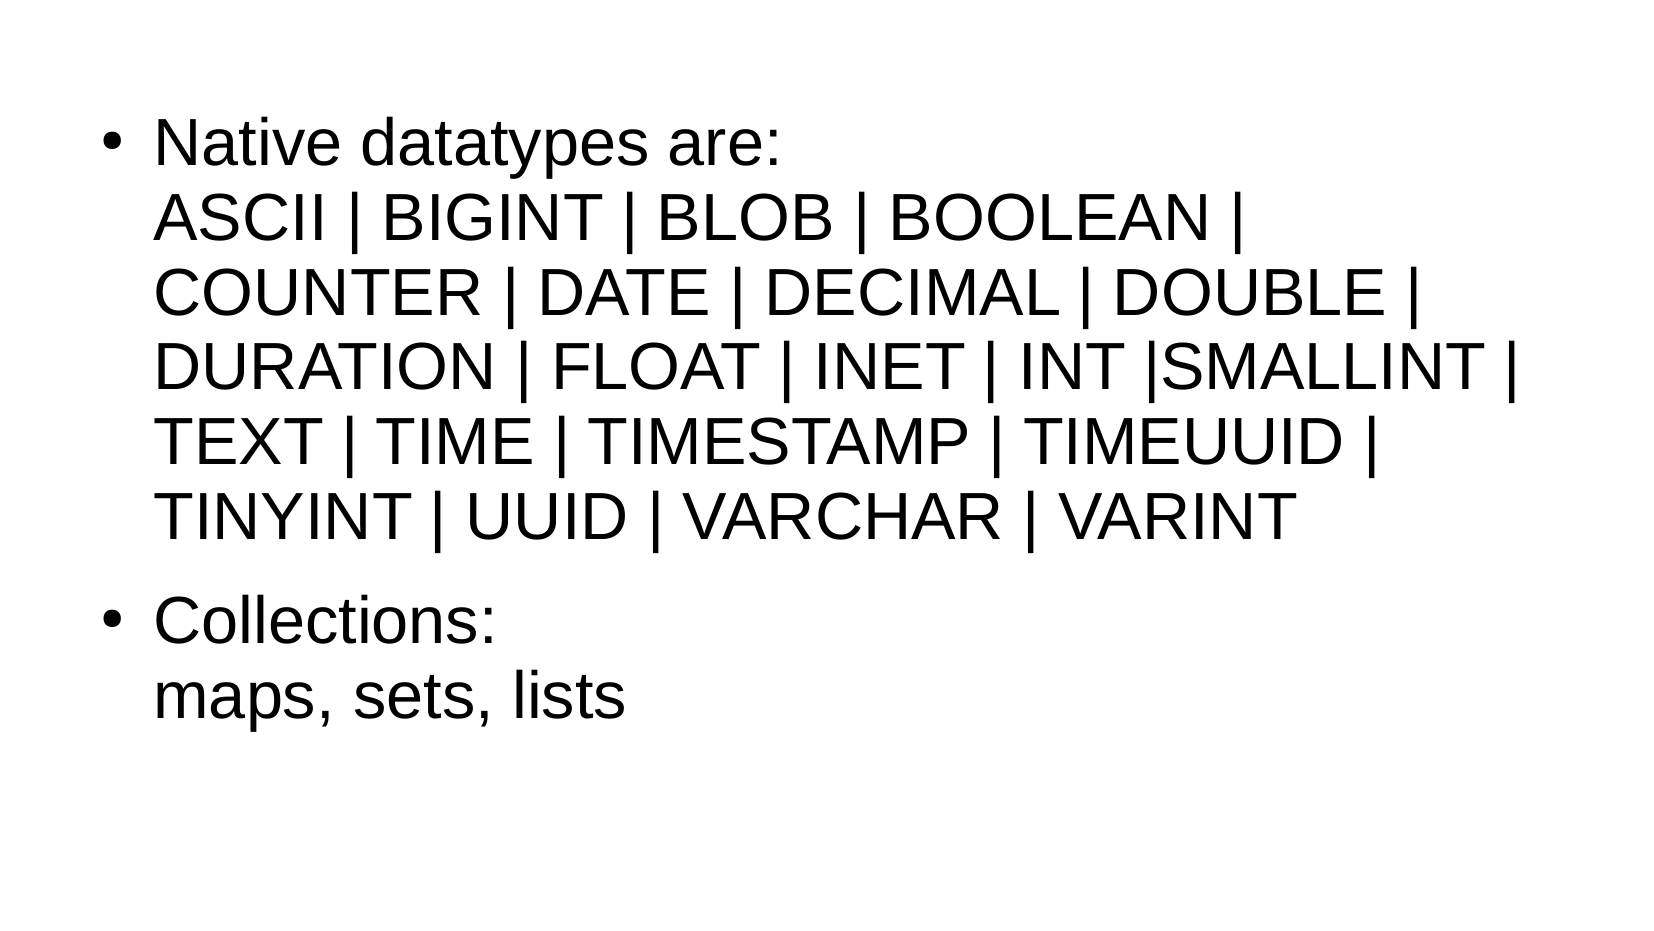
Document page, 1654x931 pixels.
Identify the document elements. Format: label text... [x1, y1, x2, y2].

list Native datatypes are: ASCII | BIGINT | BLOB | BOOLEAN | COUNTER | DATE | DECIMAL | DOUBLE | DURATION | FLOAT | INET | INT |SMALLINT | TEXT | TIME | TIMESTAMP | TIMEUUID | TINYINT | UUID | VARCHAR | VARINT Collections: maps, sets, lists [82, 105, 1571, 826]
